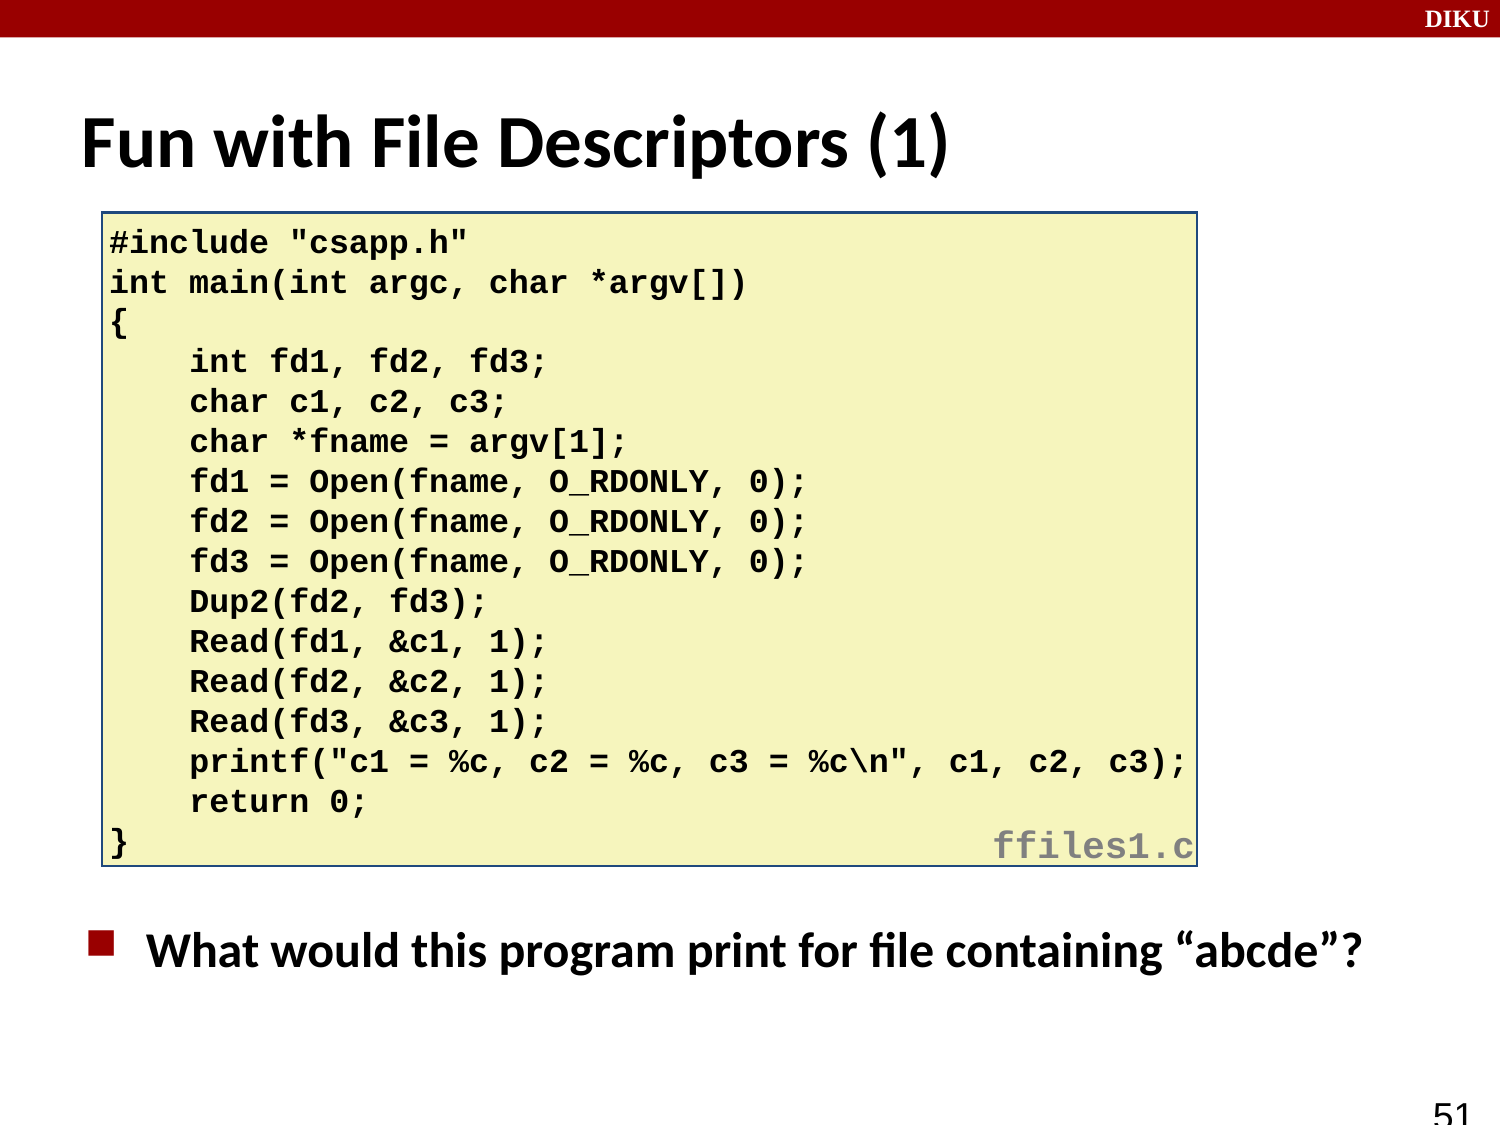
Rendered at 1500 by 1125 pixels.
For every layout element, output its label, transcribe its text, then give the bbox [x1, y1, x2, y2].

text_box Fun with File Descriptors (1) [67, 74, 1313, 200]
text_box #include "csapp.h" int main(int argc, char *argv[]) { int fd1, fd2, fd3; char c1, c2, c3; char *fname = argv[1]; fd1 = Open(fname, O_RDONLY, 0); fd2 = Open(fname, O_RDONLY, 0); fd3 = Open(fname, O_RDONLY, 0); Dup2(fd2, fd3); Read(fd1, &c1, 1); Read(fd2, &c2, 1); Read(fd3, &c3, 1); printf("c1 = %c, c2 = %c, c3 = %c\n", c1, c2, c3); return 0; } [101, 212, 1197, 866]
text_box ffiles1.c [977, 813, 1210, 874]
text_box What would this program print for file containing “abcde”? [74, 909, 1438, 998]
